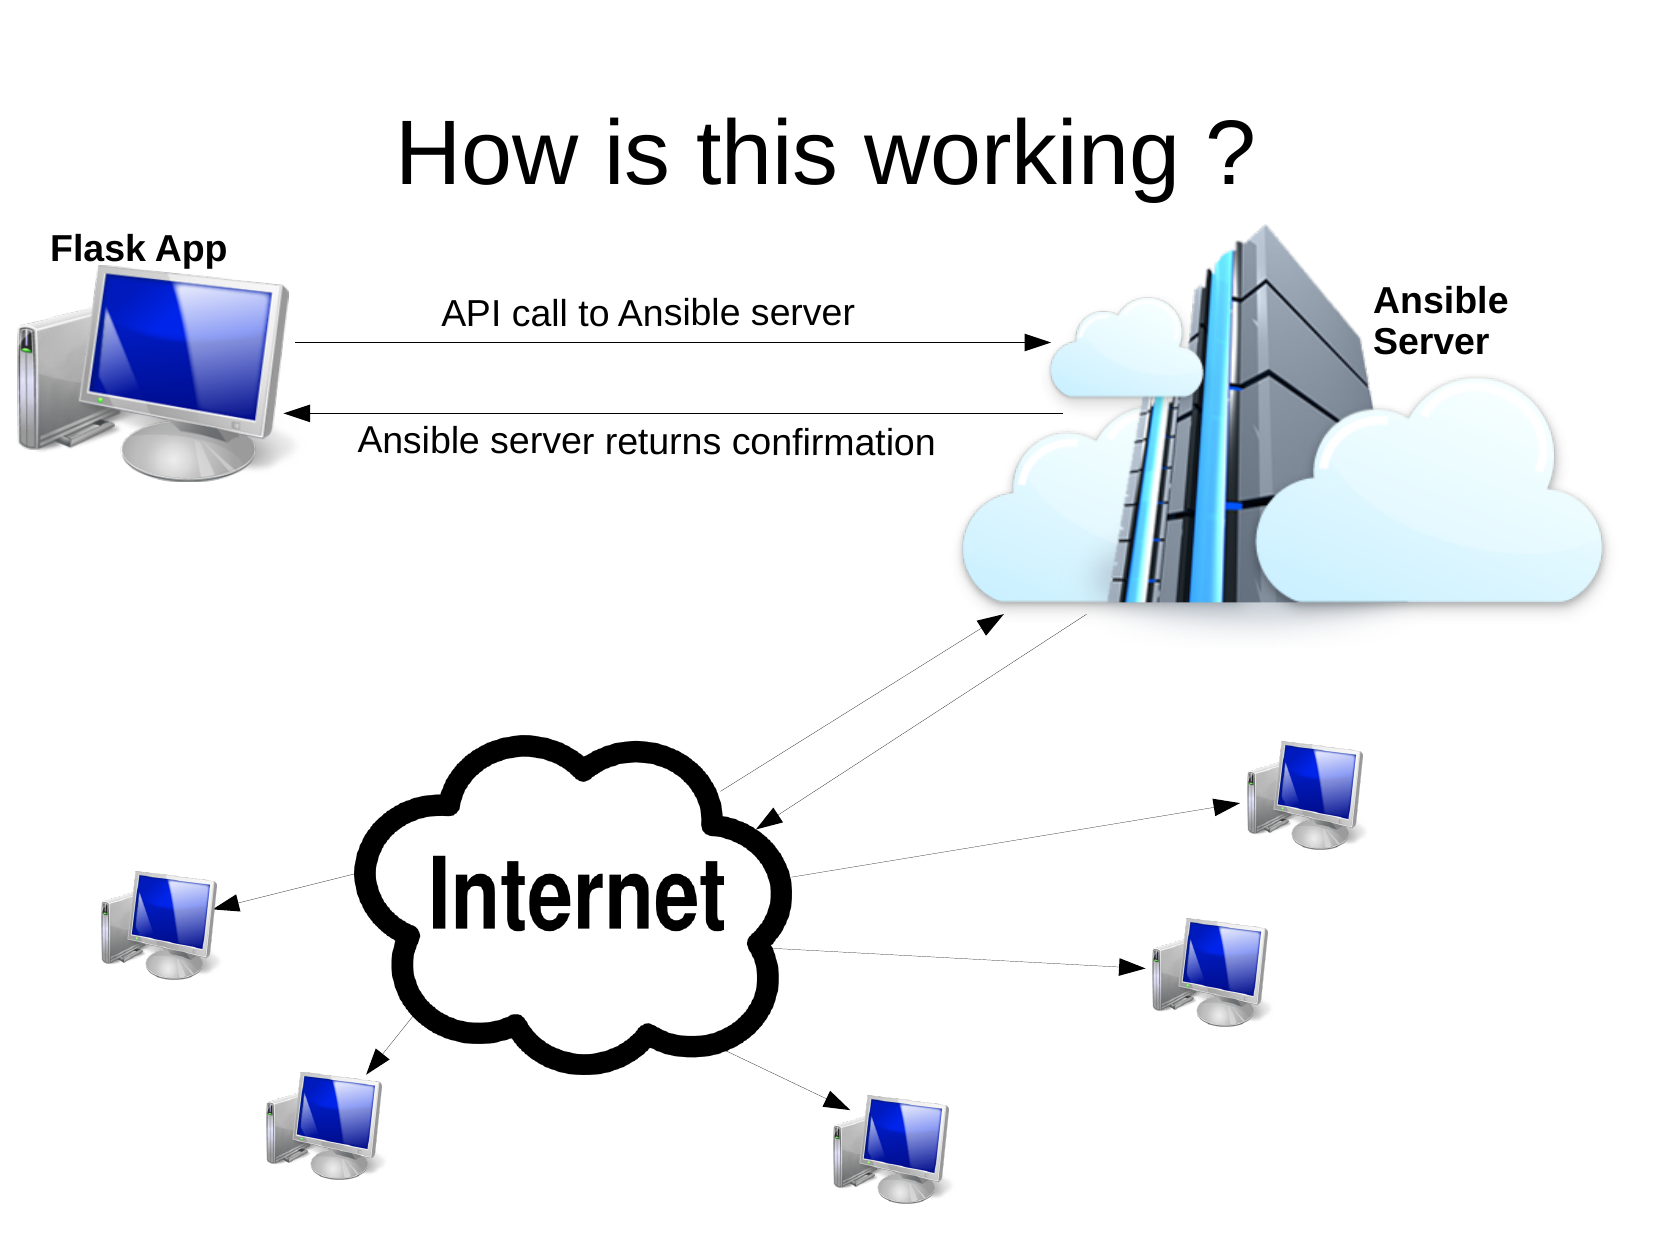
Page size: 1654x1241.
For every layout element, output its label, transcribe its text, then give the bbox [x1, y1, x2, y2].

picture [259, 735, 792, 1182]
text_box API call to Ansible server [426, 283, 898, 343]
text_box Ansible server returns confirmation [342, 411, 1040, 473]
picture [826, 1062, 957, 1205]
picture [1145, 885, 1276, 1028]
picture [950, 224, 1619, 659]
text_box Ansible Server [1358, 271, 1598, 371]
picture [1240, 708, 1371, 851]
title How is this working ? [82, 49, 1571, 257]
picture [1, 200, 308, 485]
picture [94, 838, 225, 981]
